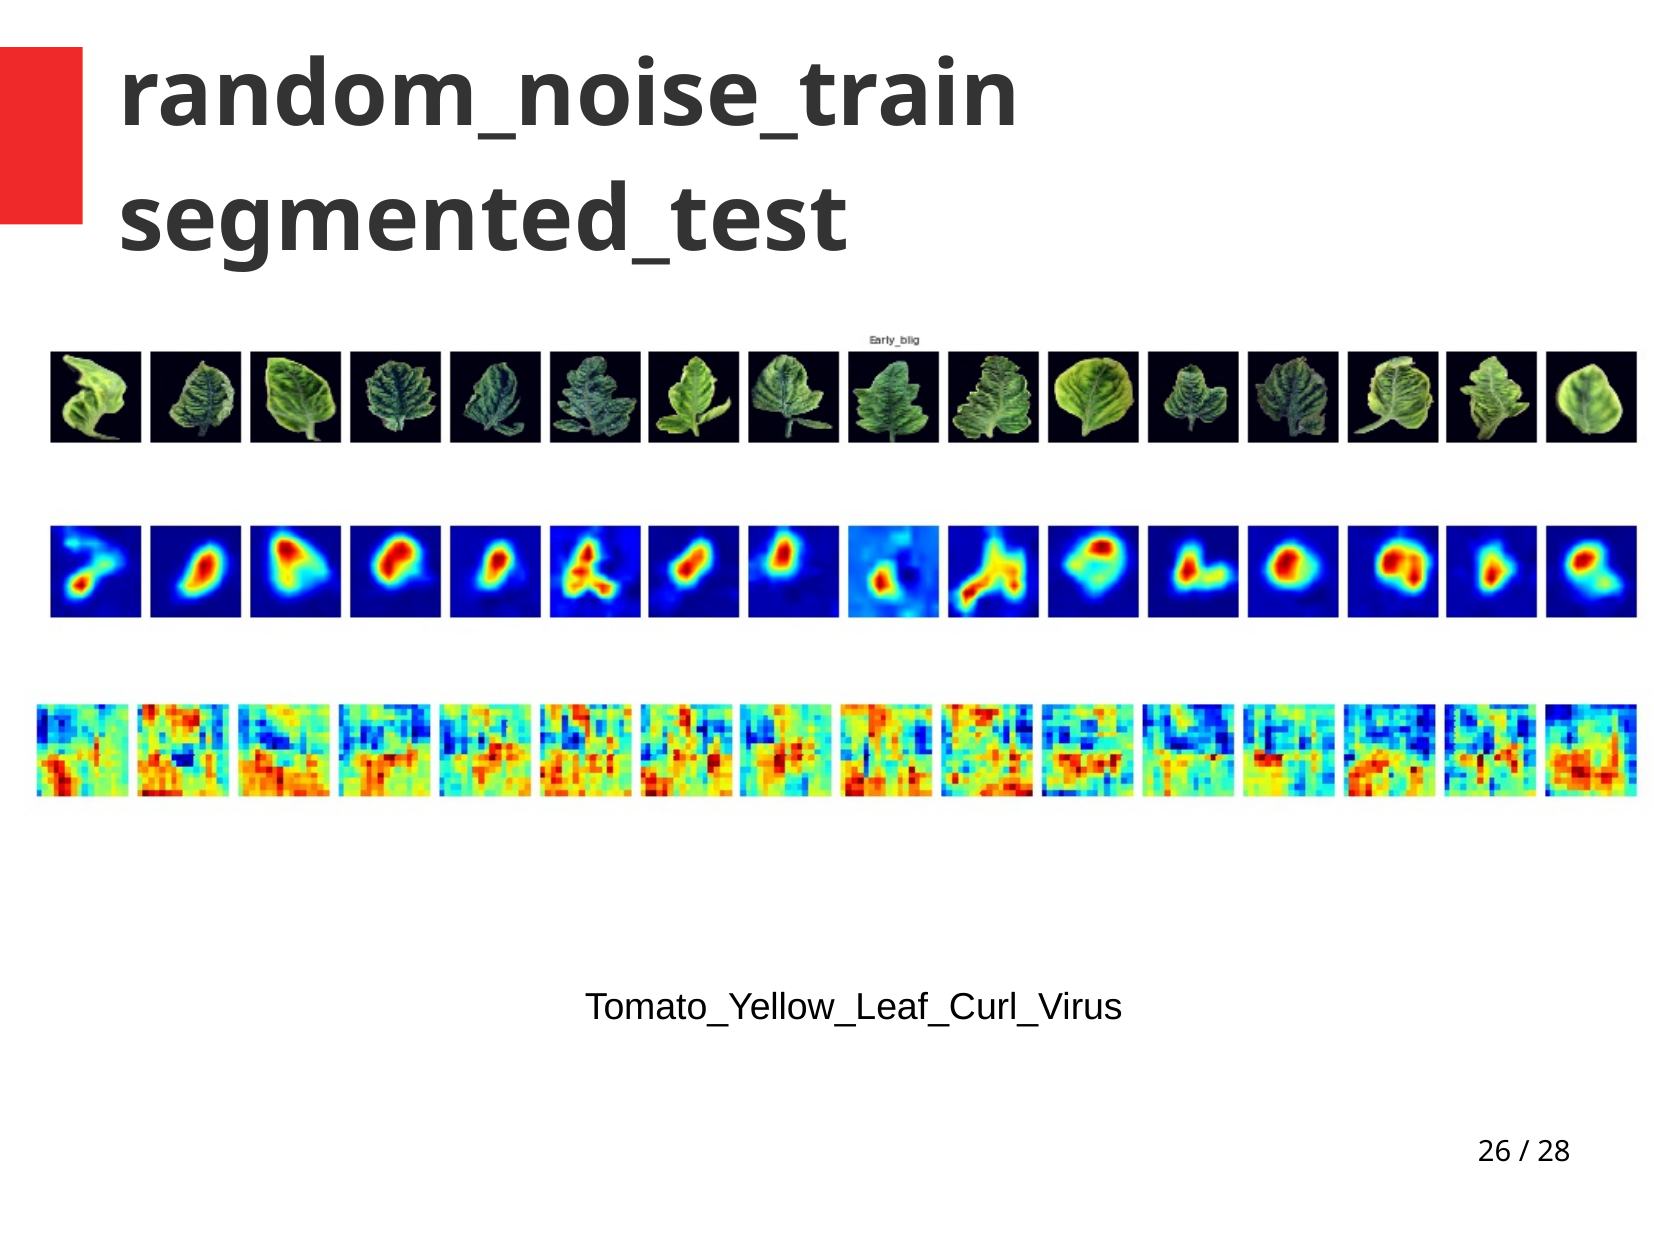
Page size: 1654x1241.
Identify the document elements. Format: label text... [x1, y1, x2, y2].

title random_noise_train segmented_test [118, 45, 1571, 260]
text_box Tomato_Yellow_Leaf_Curl_Virus [570, 978, 1138, 1036]
picture [0, 509, 1654, 655]
picture [0, 324, 1654, 481]
picture [0, 689, 1654, 834]
